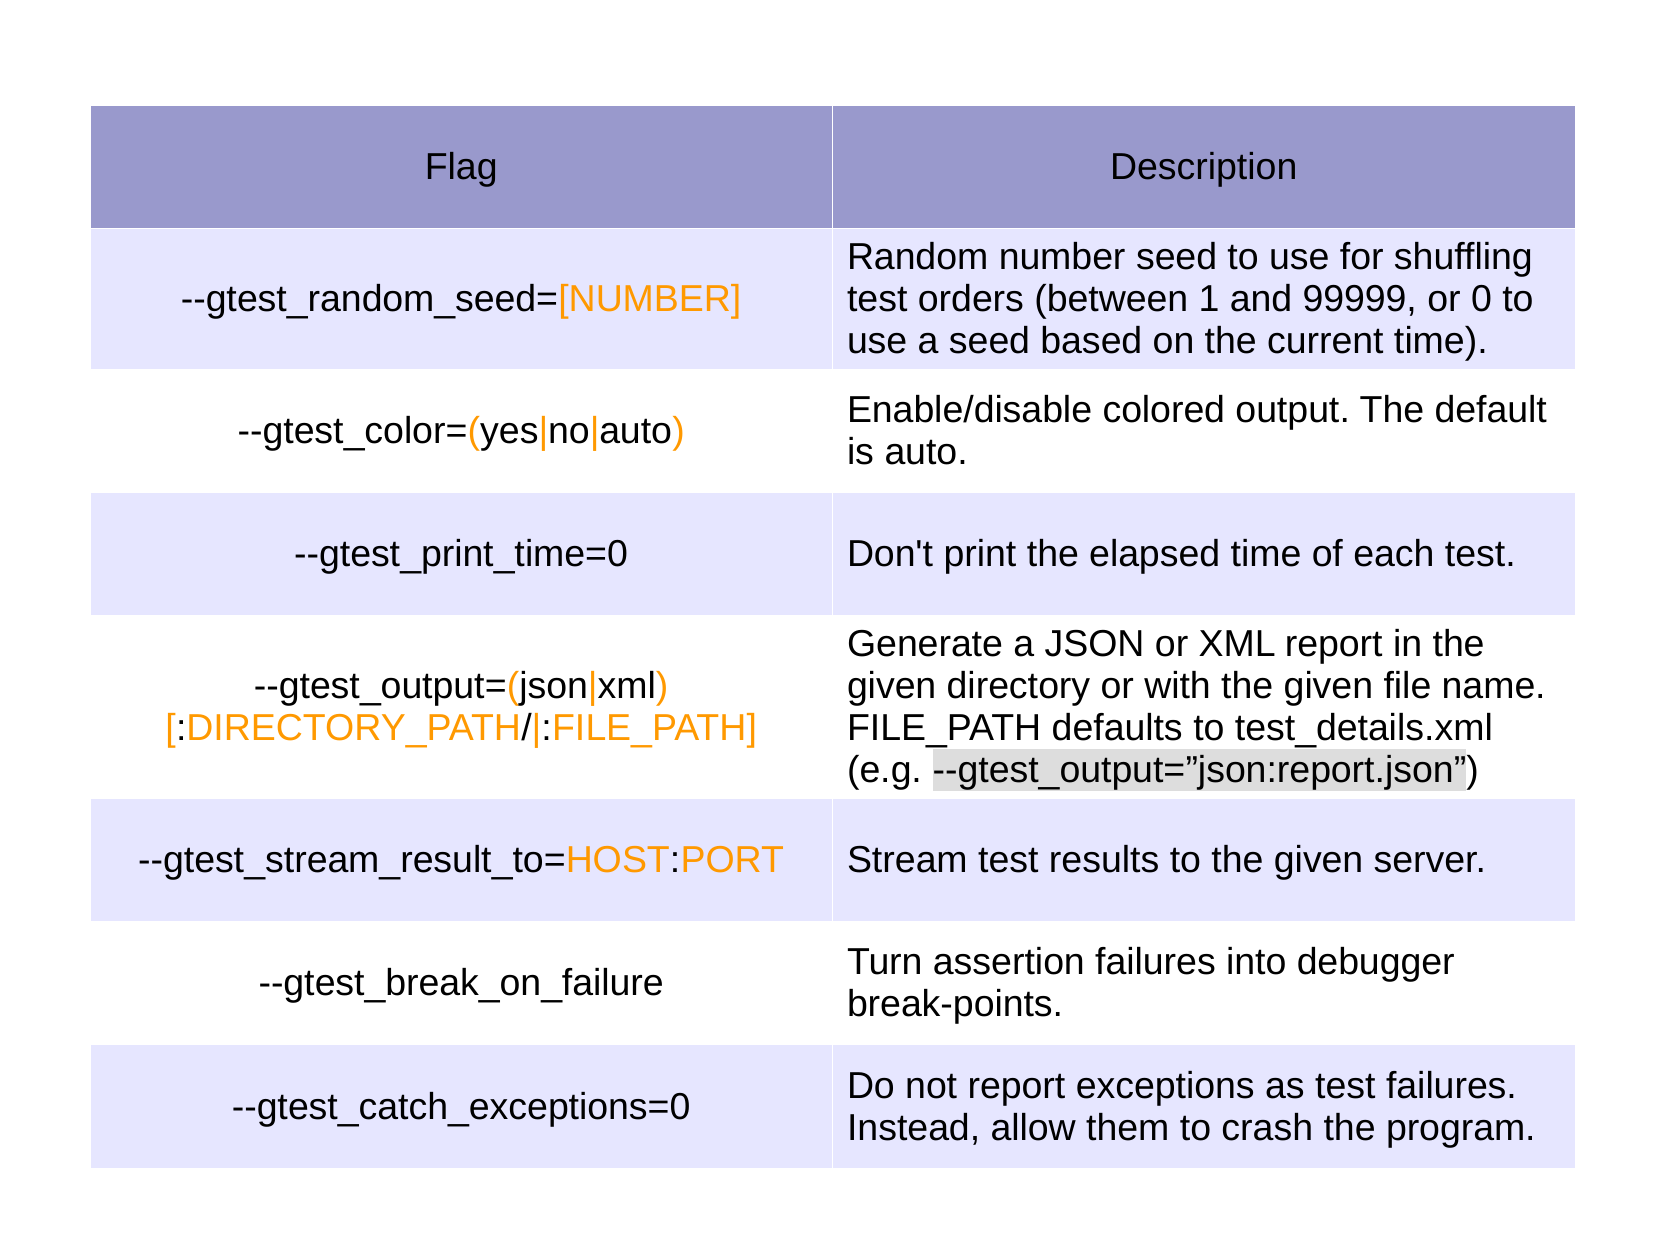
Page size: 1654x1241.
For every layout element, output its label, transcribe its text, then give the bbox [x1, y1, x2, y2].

table_cell --gtest_color=(yes|no|auto) [91, 370, 832, 492]
table_cell --gtest_stream_result_to=HOST:PORT [91, 799, 832, 921]
table_cell Random number seed to use for shuffling test orders (between 1 and 99999, or 0 to use a seed based on the current time). [833, 229, 1575, 369]
table_cell Turn assertion failures into debugger break-points. [833, 922, 1575, 1044]
table_cell Do not report exceptions as test failures. Instead, allow them to crash the program. [833, 1045, 1575, 1168]
table_cell Don't print the elapsed time of each test. [833, 493, 1575, 615]
table_cell --gtest_catch_exceptions=0 [91, 1045, 832, 1168]
table_cell Stream test results to the given server. [833, 799, 1575, 921]
table_header Description [833, 106, 1575, 228]
table_cell --gtest_break_on_failure [91, 922, 832, 1044]
table_cell --gtest_print_time=0 [91, 493, 832, 615]
table_header Flag [91, 106, 832, 228]
table_cell Enable/disable colored output. The default is auto. [833, 370, 1575, 492]
table_cell --gtest_output=(json|xml)[:DIRECTORY_PATH/|:FILE_PATH] [91, 616, 832, 798]
table_cell Generate a JSON or XML report in the given directory or with the given file name. FILE_PATH defaults to test_details.xml (e.g. --gtest_output=”json:report.json”) [833, 616, 1575, 798]
table_cell --gtest_random_seed=[NUMBER] [91, 229, 832, 369]
